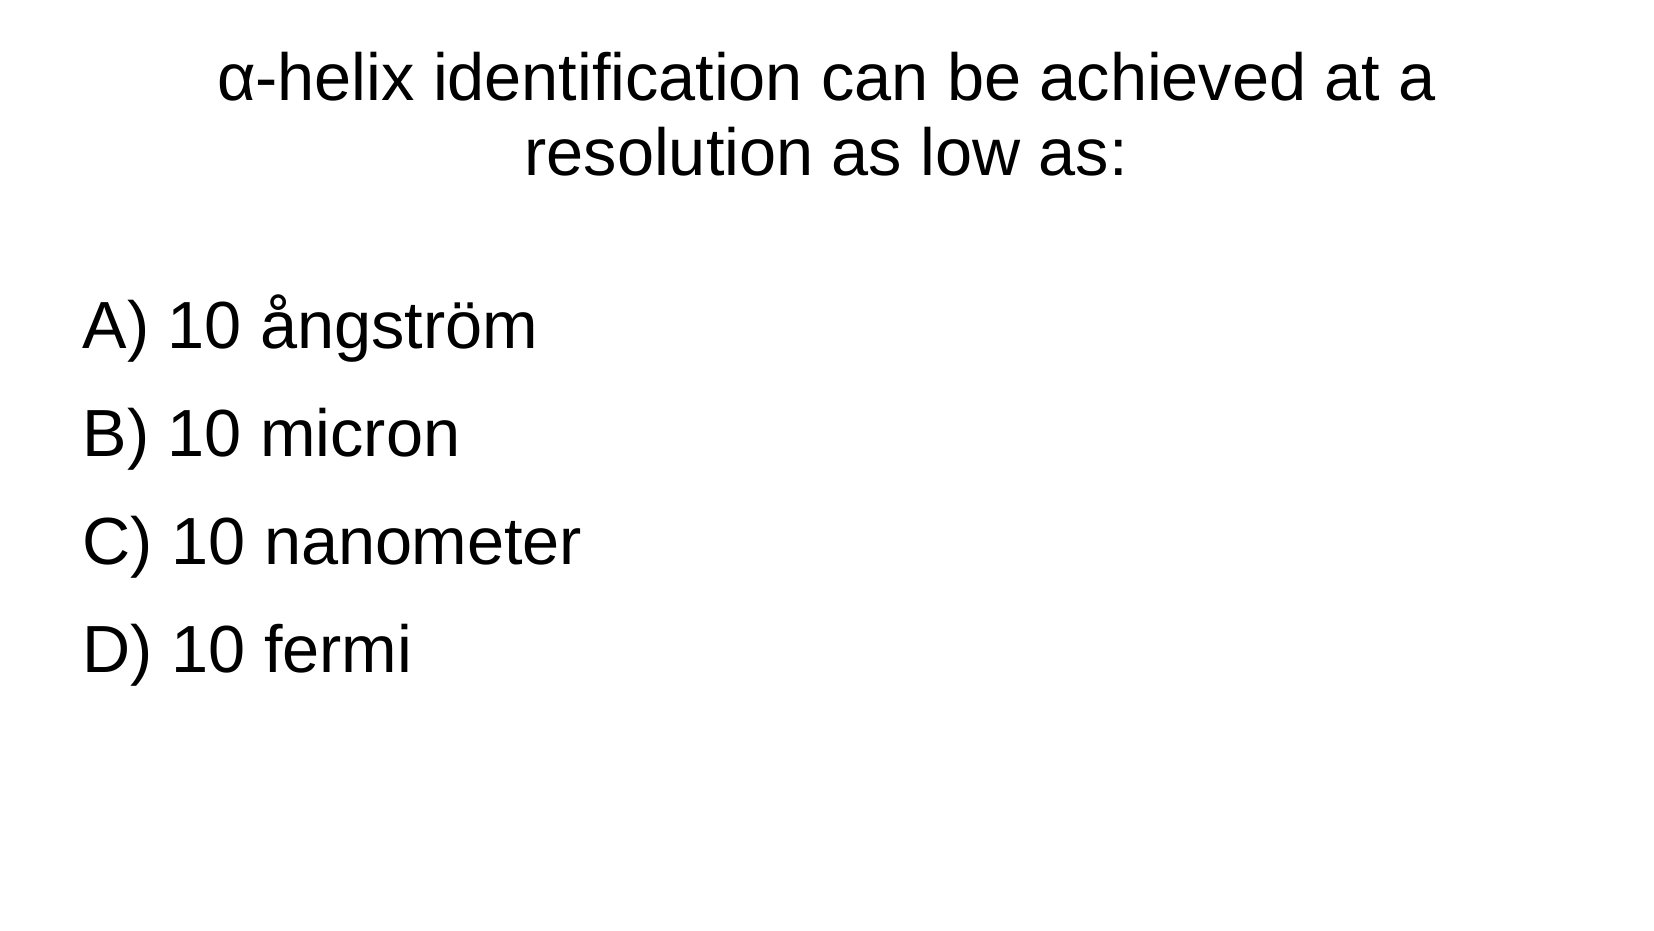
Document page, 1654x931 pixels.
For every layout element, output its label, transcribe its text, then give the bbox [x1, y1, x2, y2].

title α-helix identification can be achieved at a resolution as low as: [82, 37, 1571, 193]
subtitle 10 ångström 10 micron 10 nanometer 10 fermi [82, 217, 1571, 758]
